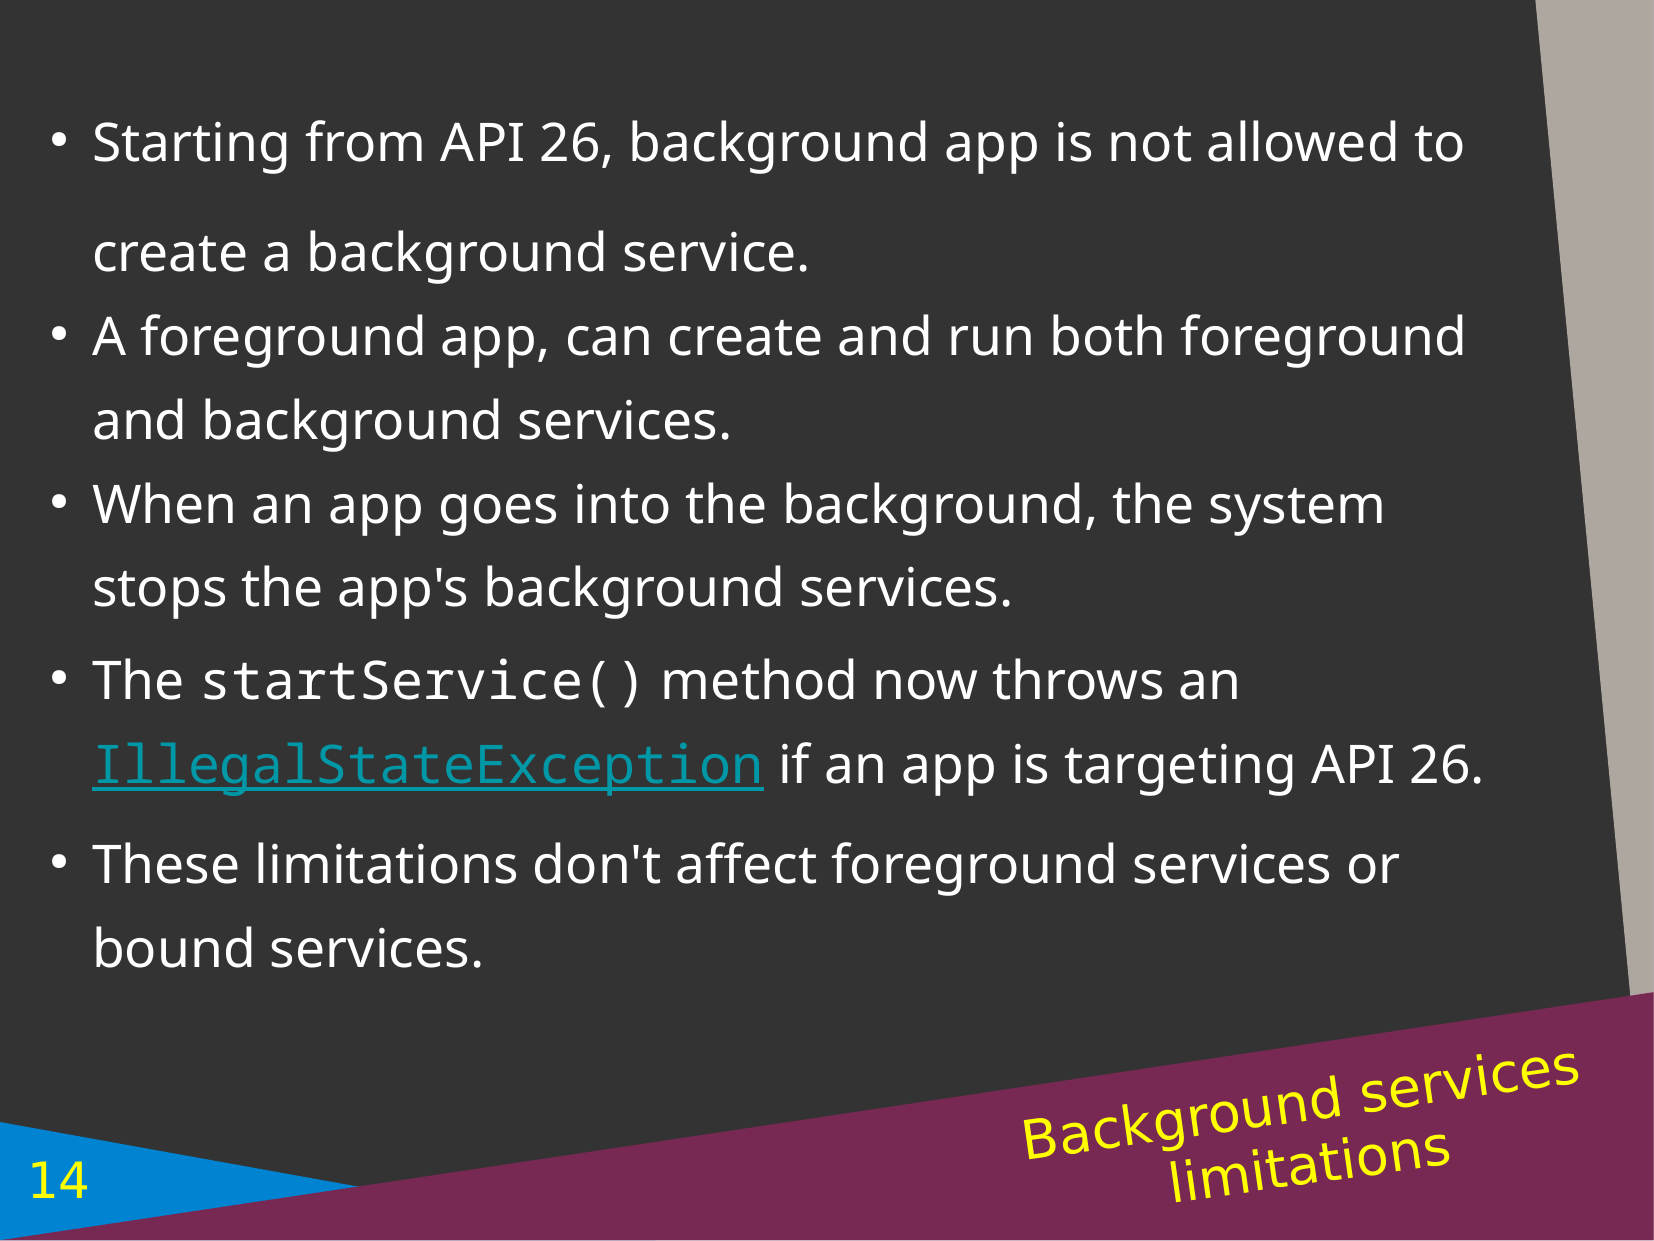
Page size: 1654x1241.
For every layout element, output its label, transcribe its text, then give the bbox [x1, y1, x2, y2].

list Starting from API 26, background app is not allowed to create a background service. A foreground app, can create and run both foreground and background services. When an app goes into the background, the system stops the app's background services. The startService() method now throws an IllegalStateException if an app is targeting API 26. These limitations don't affect foreground services or bound services. [35, 59, 1524, 993]
title Background services limitations [956, 995, 1654, 1241]
